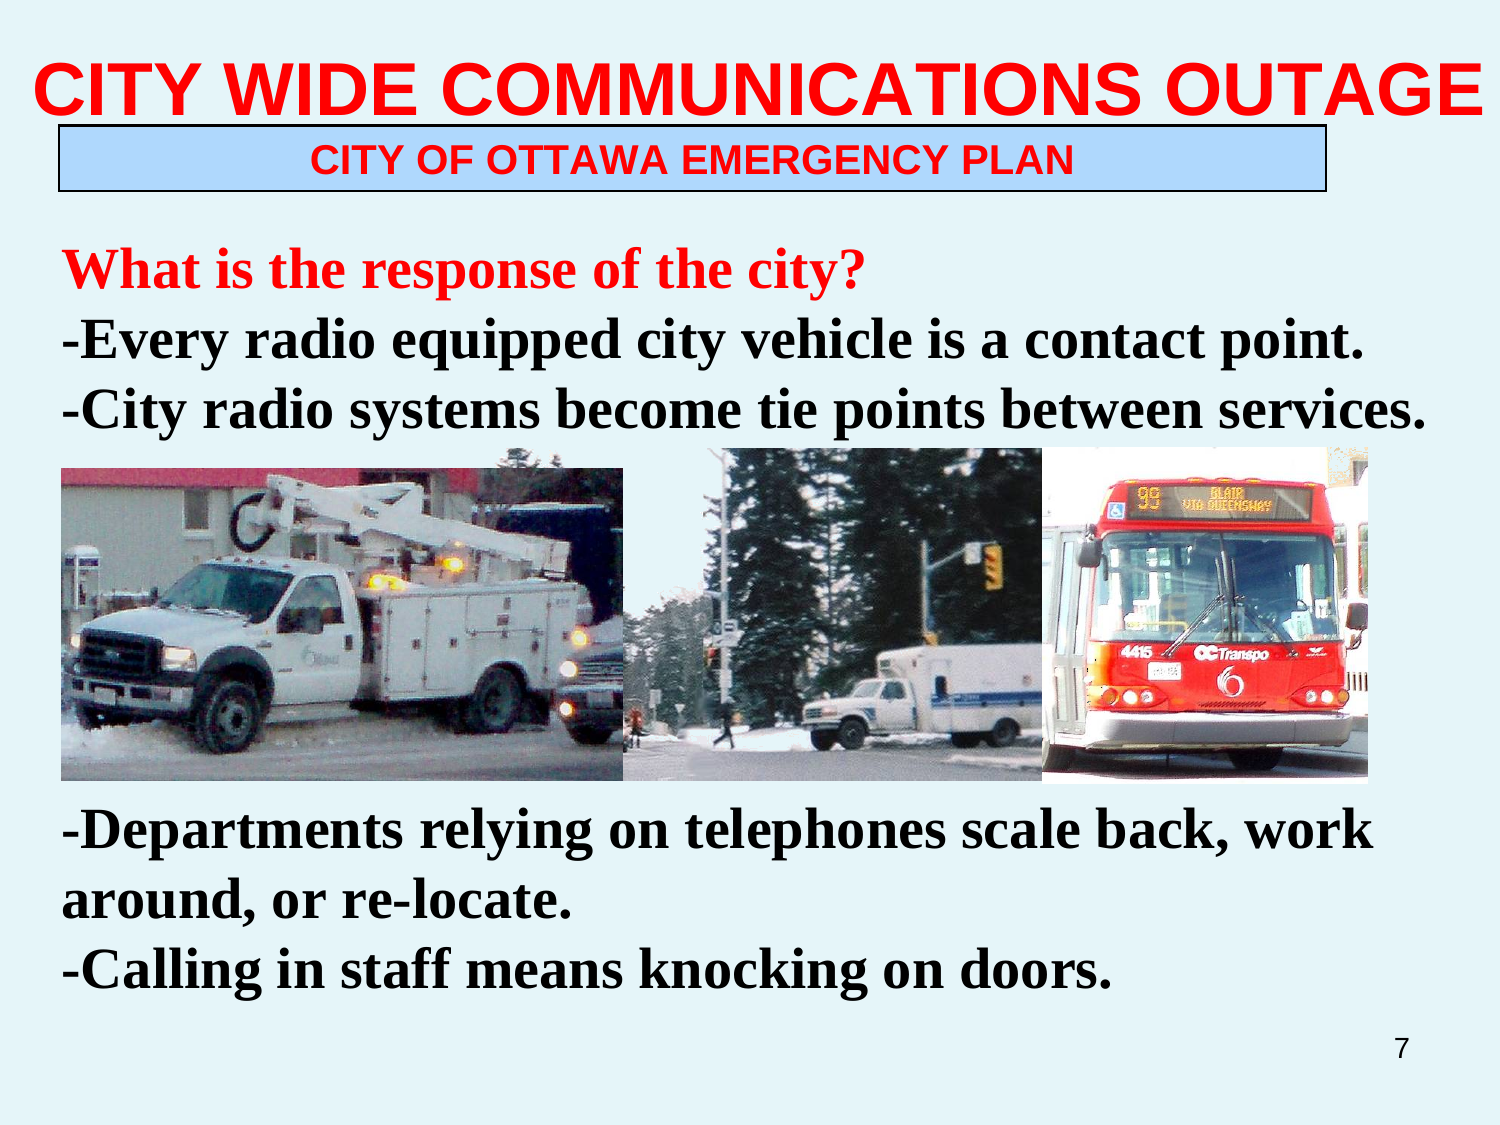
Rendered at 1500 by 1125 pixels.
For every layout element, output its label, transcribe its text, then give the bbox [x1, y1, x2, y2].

text_box What is the response of the city? -Every radio equipped city vehicle is a contact point. -City radio systems become tie points between services. -Departments relying on telephones scale back, work around, or re-locate. -Calling in staff means knocking on doors. [46, 222, 1450, 1008]
picture [61, 447, 1368, 784]
text_box CITY WIDE COMMUNICATIONS OUTAGE [0, 33, 1500, 139]
text_box CITY OF OTTAWA EMERGENCY PLAN [58, 139, 1327, 191]
